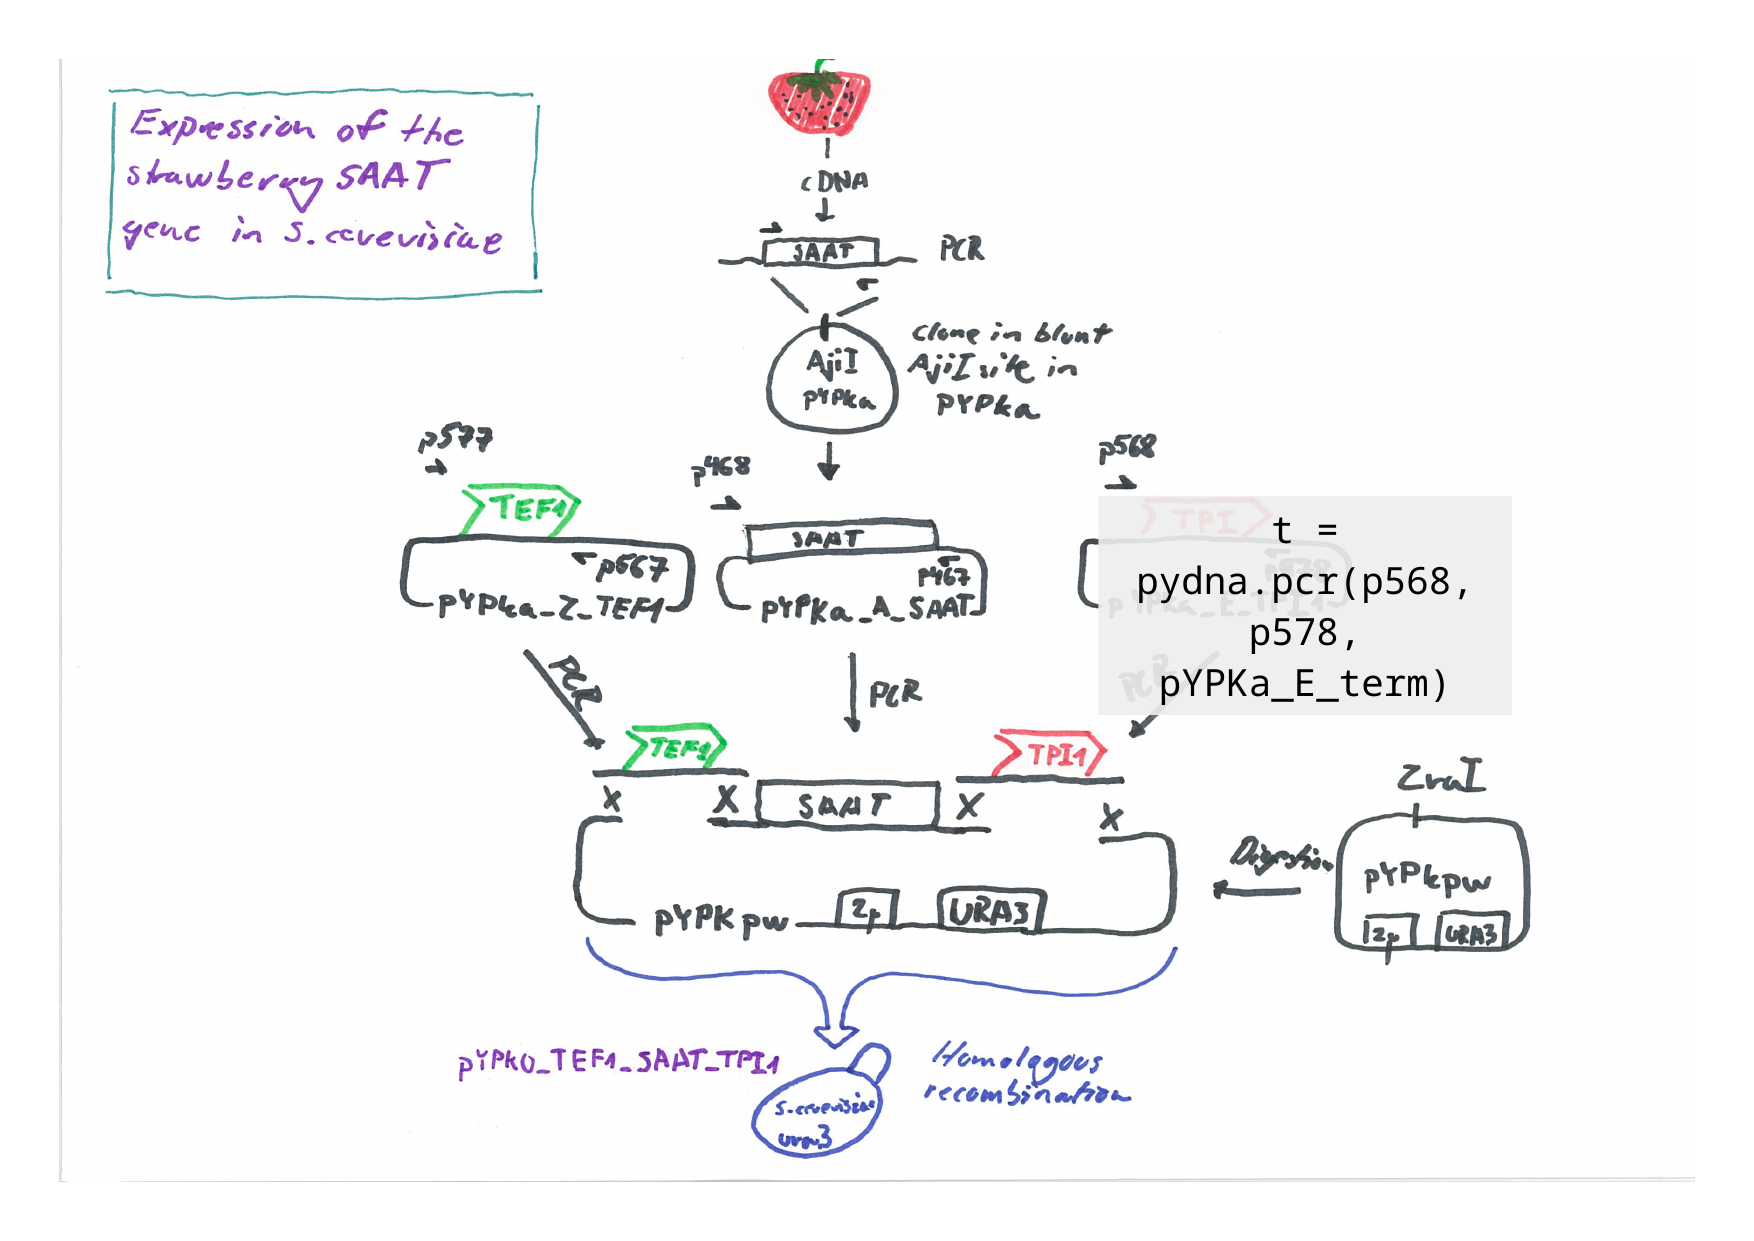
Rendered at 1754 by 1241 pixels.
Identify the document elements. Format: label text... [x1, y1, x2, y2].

picture [59, 59, 1695, 1182]
text_box t = pydna.pcr(p568, p578, pYPKa_E_term) [1098, 496, 1512, 612]
